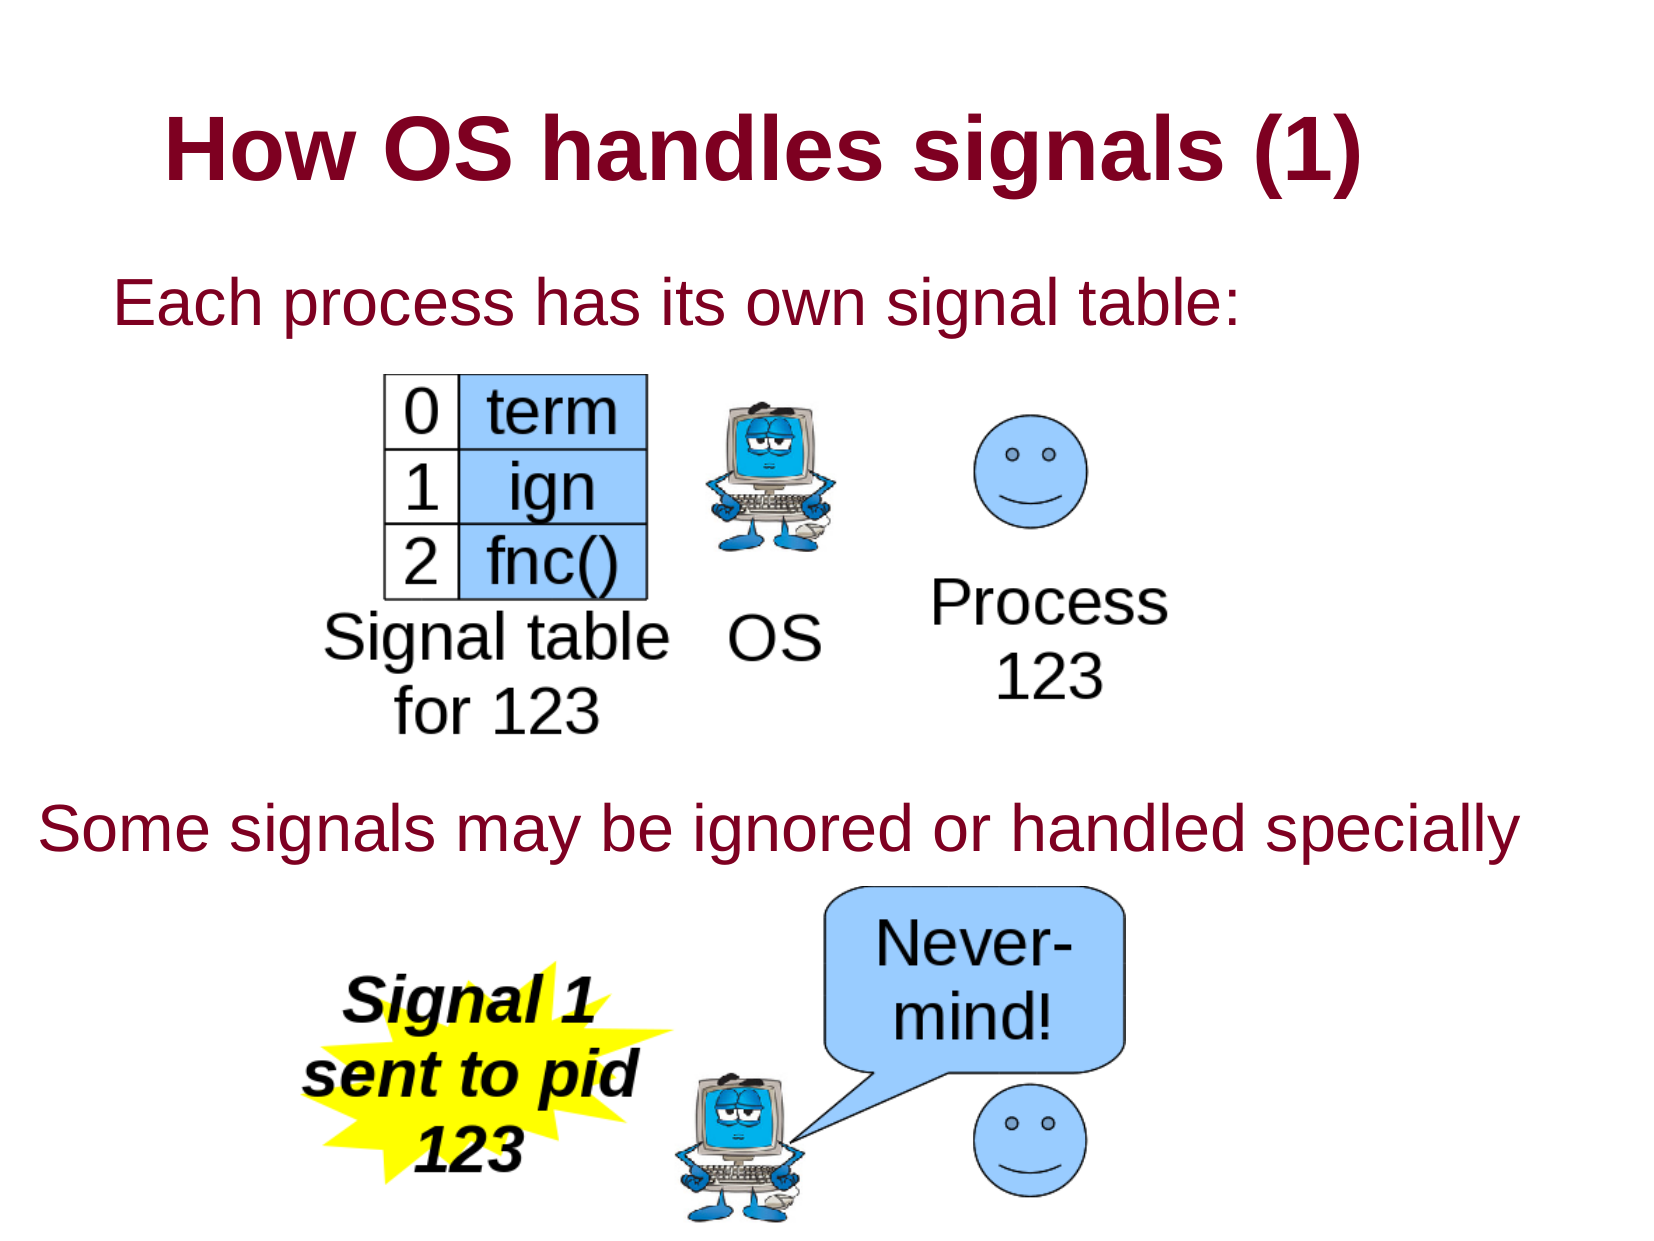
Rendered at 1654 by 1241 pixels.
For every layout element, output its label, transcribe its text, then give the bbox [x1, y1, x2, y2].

picture [0, 0, 1654, 1241]
list Each process has its own signal table: [112, 261, 1600, 341]
list Some signals may be ignored or handled specially [37, 787, 1576, 867]
title How OS handles signals (1) [118, 48, 1411, 253]
